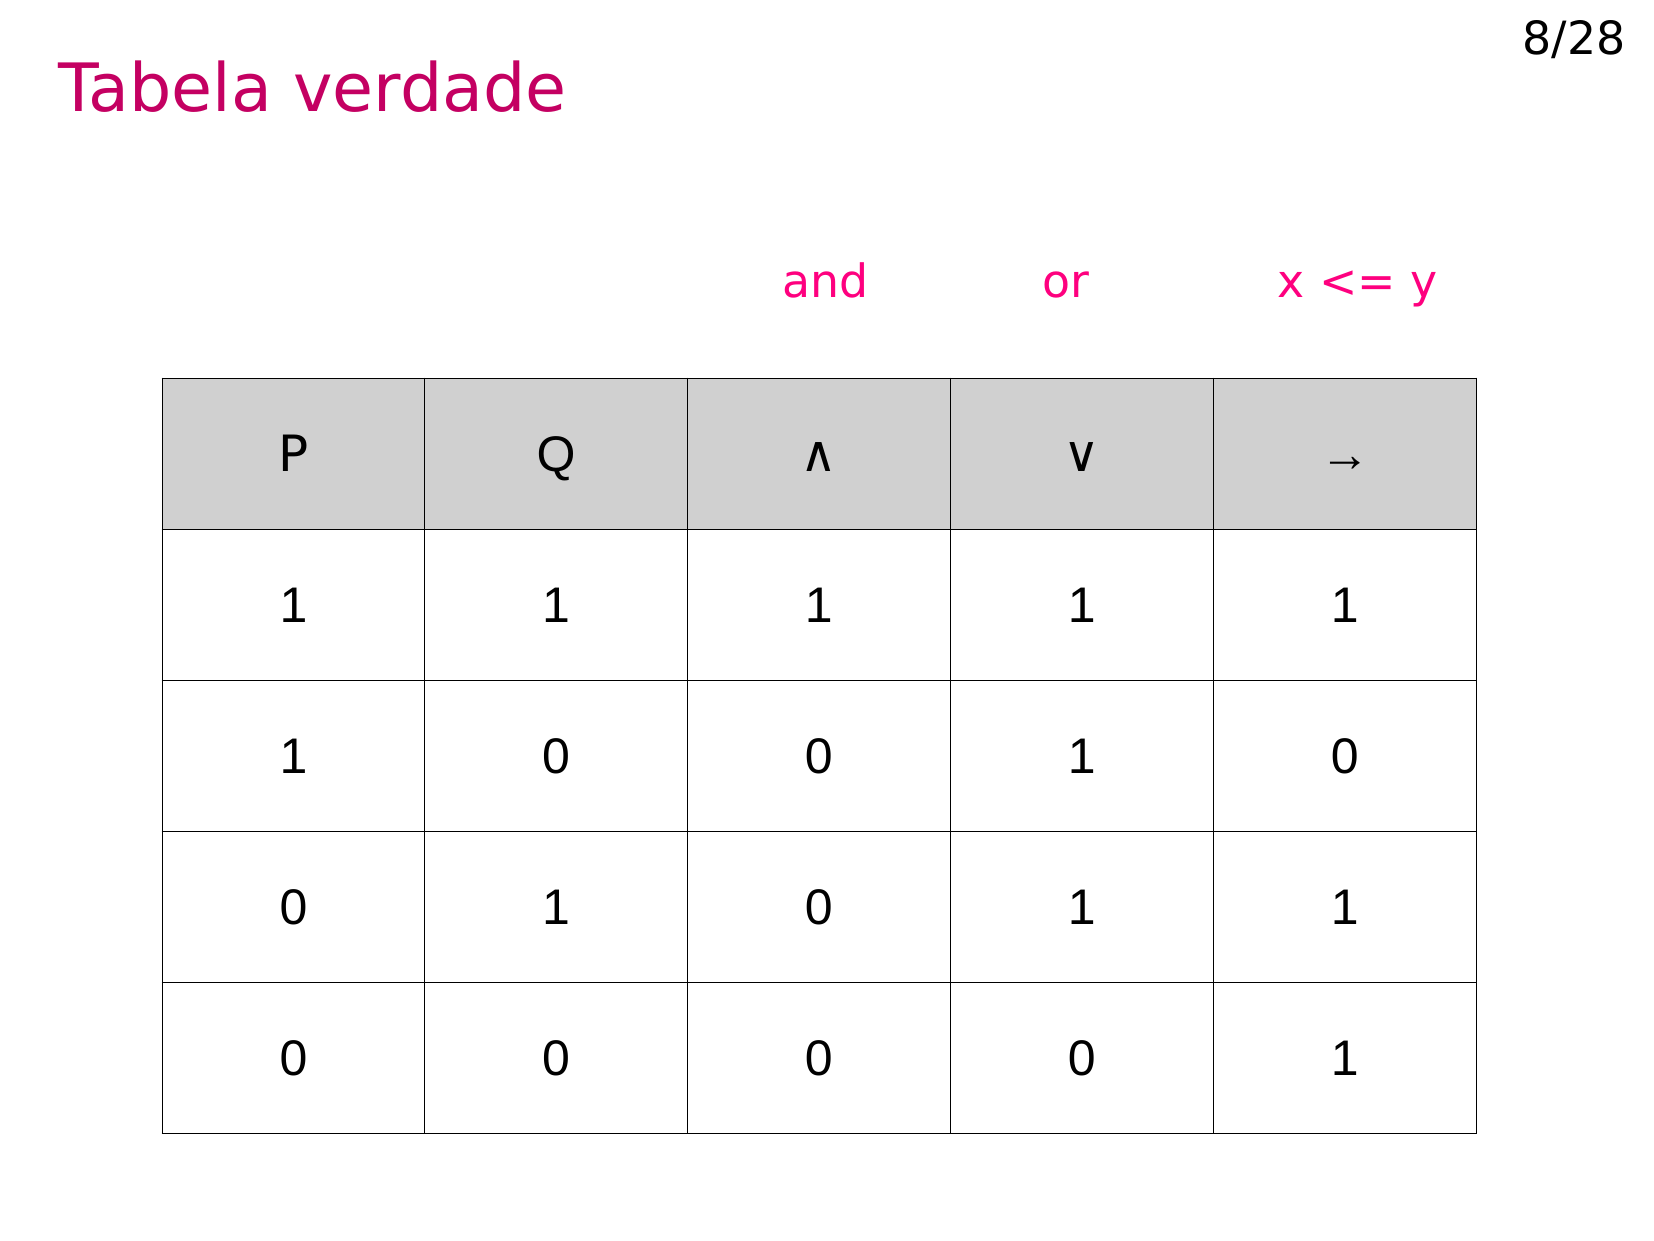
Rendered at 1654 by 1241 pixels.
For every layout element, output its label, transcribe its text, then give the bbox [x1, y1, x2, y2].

table_cell 0 [425, 983, 687, 1133]
table_header Q [425, 379, 687, 529]
table_cell 1 [425, 832, 687, 982]
table_header ∧ [688, 379, 950, 529]
text_box x <= y [1263, 248, 1453, 317]
table_cell 0 [688, 832, 950, 982]
table_header ∨ [951, 379, 1213, 529]
text_box or [1027, 248, 1123, 317]
table_header P [163, 379, 424, 529]
table_cell 0 [688, 681, 950, 831]
text_box and [767, 248, 884, 317]
table_cell 1 [951, 530, 1213, 680]
table_cell 1 [1214, 530, 1476, 680]
table_cell 1 [163, 530, 424, 680]
table_cell 0 [163, 983, 424, 1133]
table_cell 0 [1214, 681, 1476, 831]
table_cell 1 [951, 832, 1213, 982]
table_cell 0 [951, 983, 1213, 1133]
table_cell 1 [951, 681, 1213, 831]
table_cell 0 [688, 983, 950, 1133]
table_cell 1 [1214, 983, 1476, 1133]
title Tabela verdade [59, 29, 1625, 148]
table_cell 1 [688, 530, 950, 680]
table_header → [1214, 379, 1476, 529]
table_cell 0 [425, 681, 687, 831]
table_cell 1 [1214, 832, 1476, 982]
table_cell 1 [425, 530, 687, 680]
table_cell 0 [163, 832, 424, 982]
table_cell 1 [163, 681, 424, 831]
